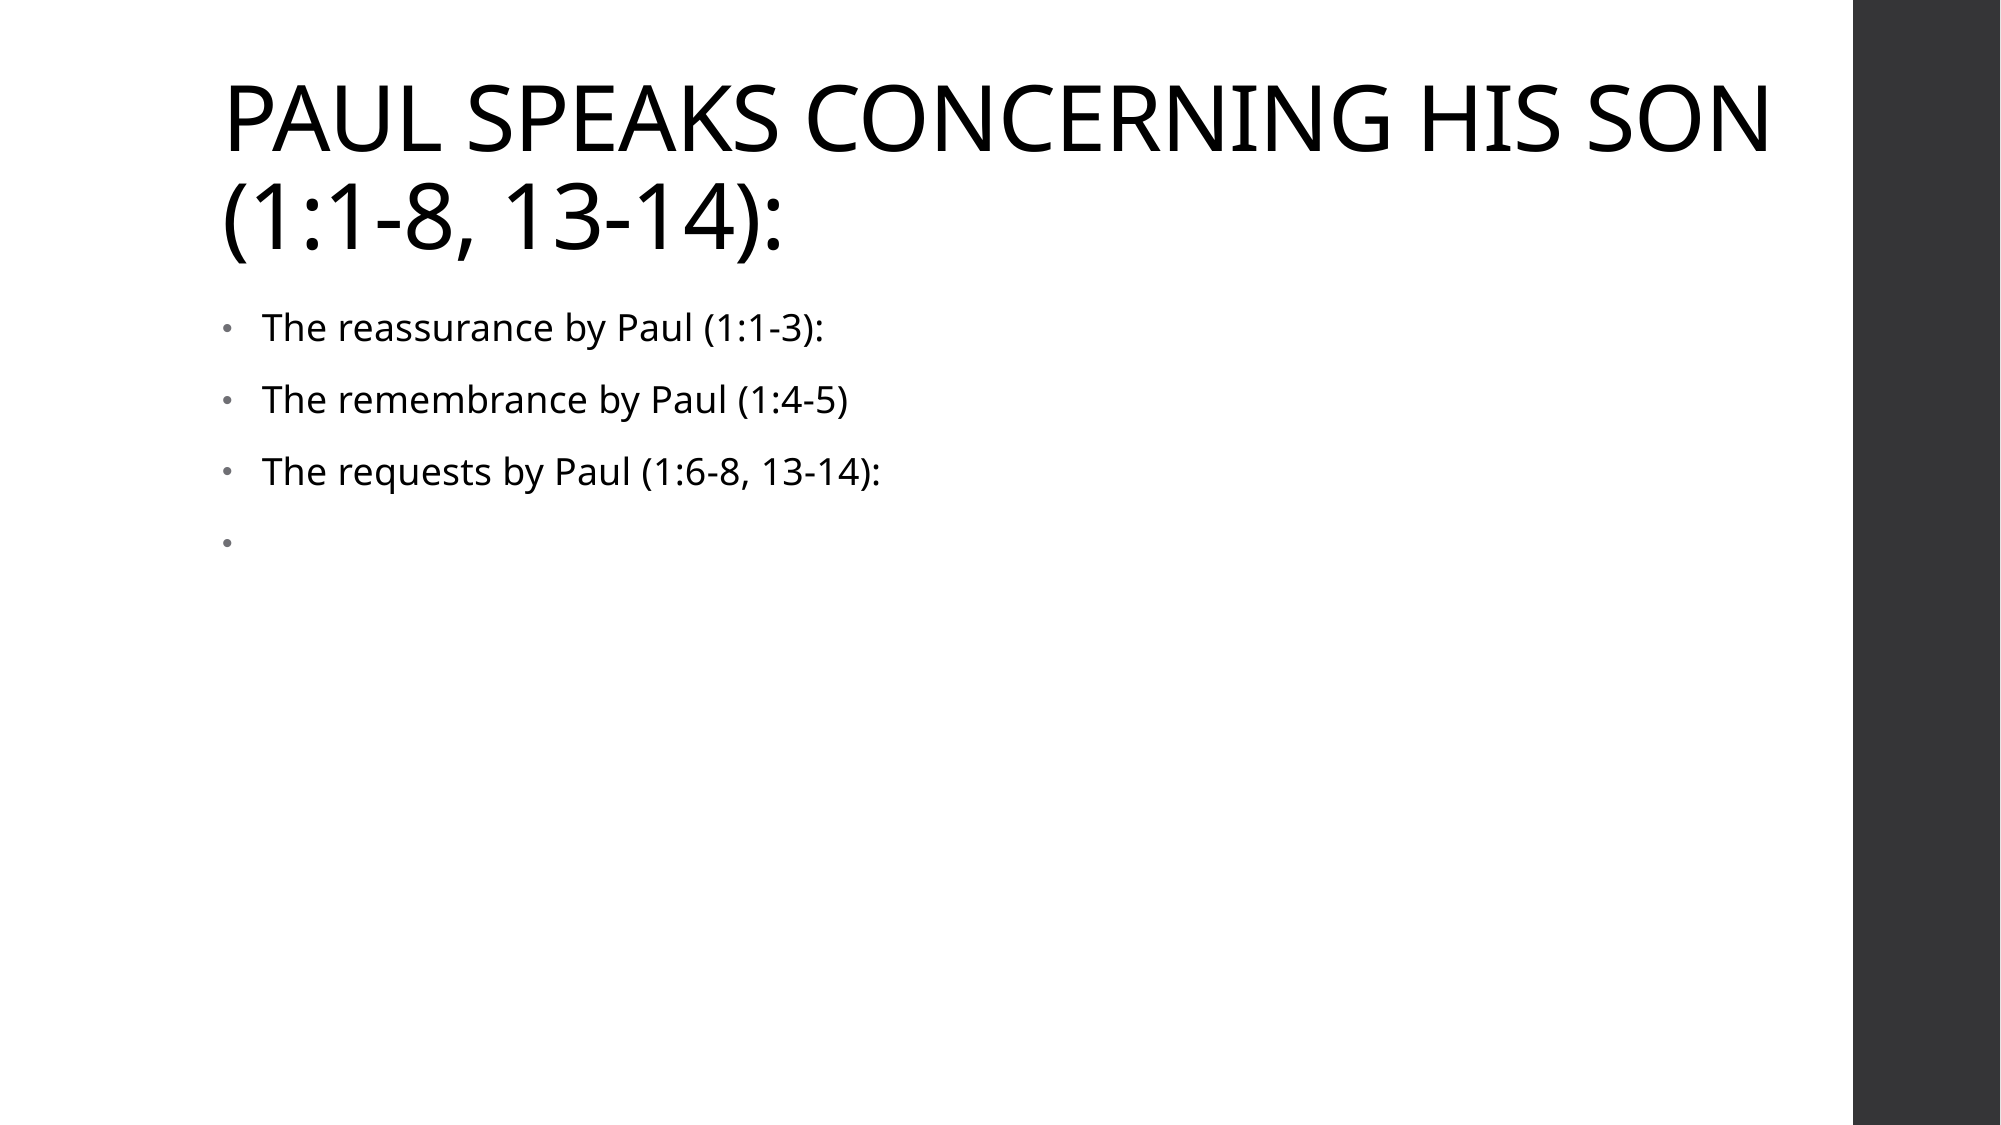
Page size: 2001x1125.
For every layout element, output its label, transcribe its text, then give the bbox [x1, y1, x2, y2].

list The reassurance by Paul (1:1-3): The remembrance by Paul (1:4-5) The requests by Paul (1:6-8, 13-14): [206, 299, 1617, 1014]
title PAUL SPEAKS CONCERNING HIS SON (1:1-8, 13-14): [206, 60, 1797, 278]
